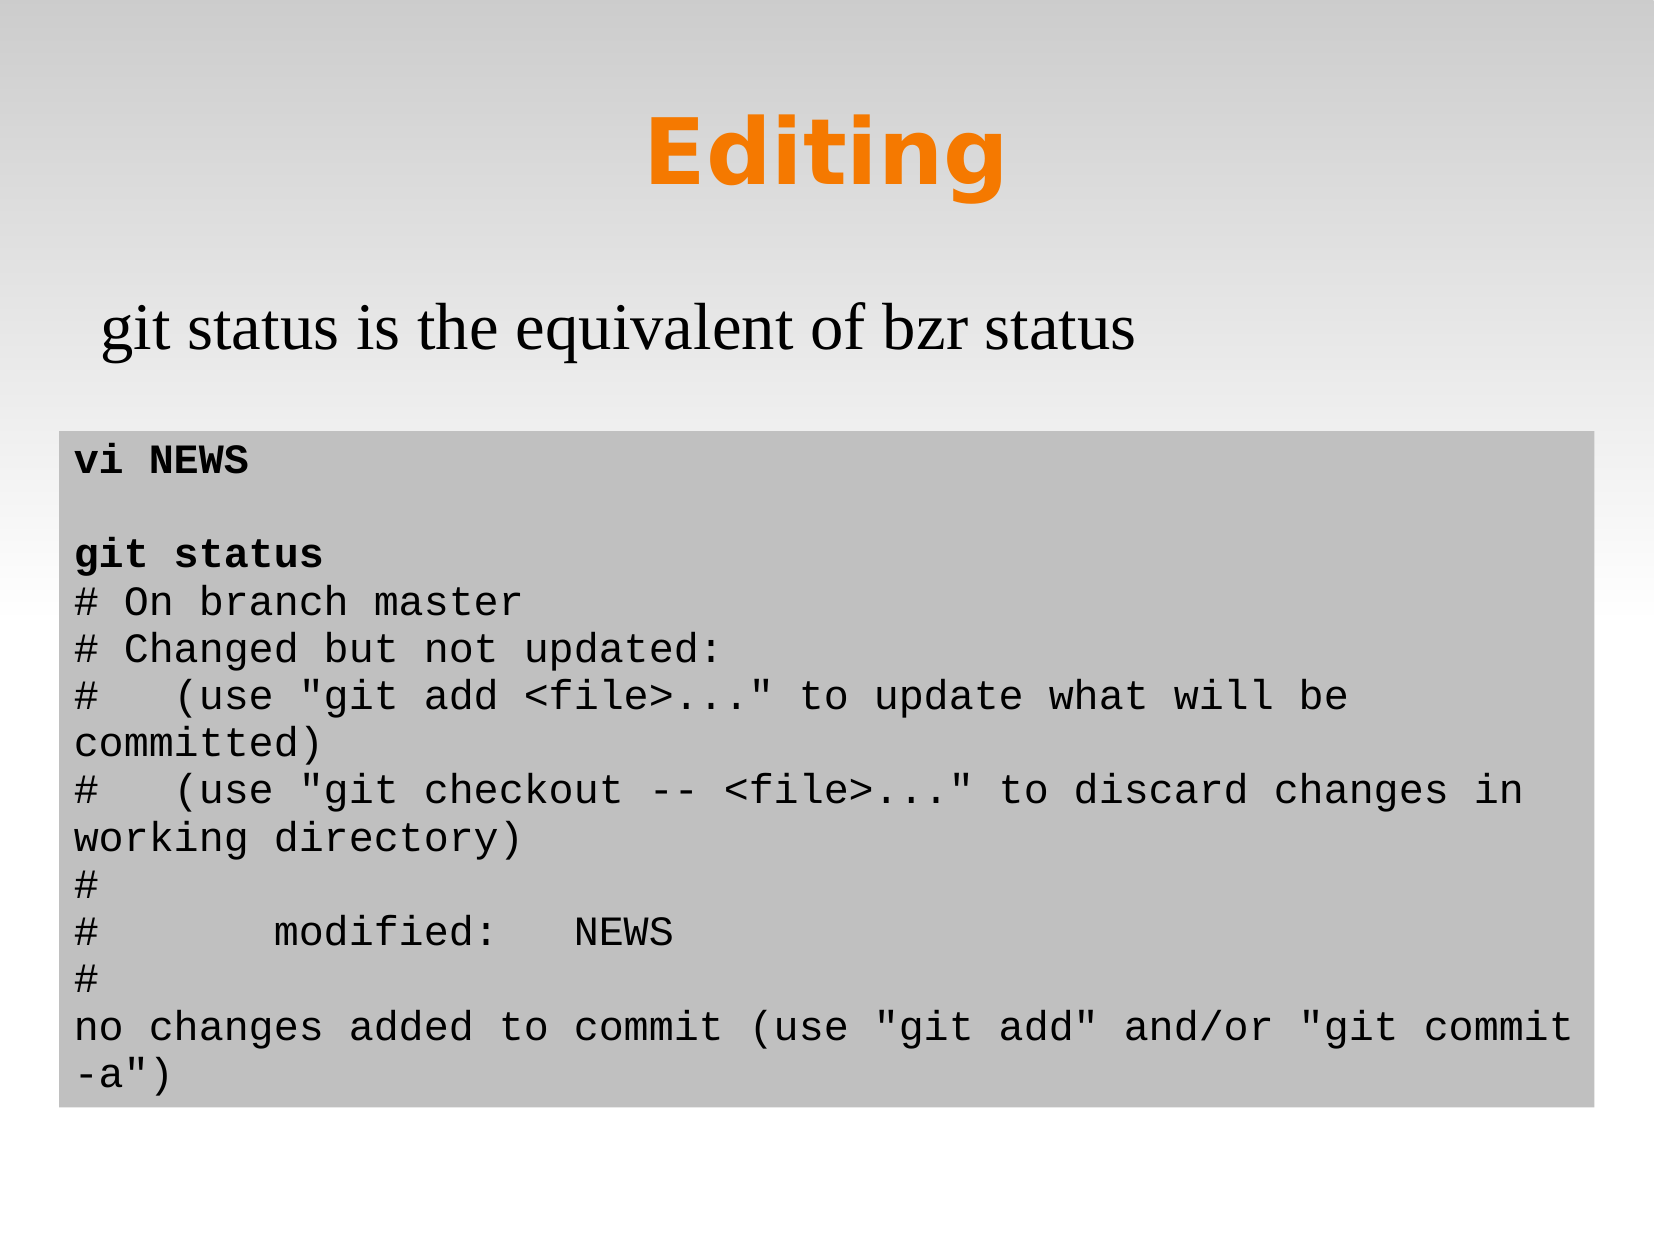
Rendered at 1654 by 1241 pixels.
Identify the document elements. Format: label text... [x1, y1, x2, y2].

text_box vi NEWS git status # On branch master # Changed but not updated: # (use "git add <file>..." to update what will be committed) # (use "git checkout -- <file>..." to discard changes in working directory) # # modified: NEWS # no changes added to commit (use "git add" and/or "git commit -a") [59, 431, 1595, 1108]
title Editing [82, 56, 1571, 250]
list git status is the equivalent of bzr status [82, 290, 1571, 414]
